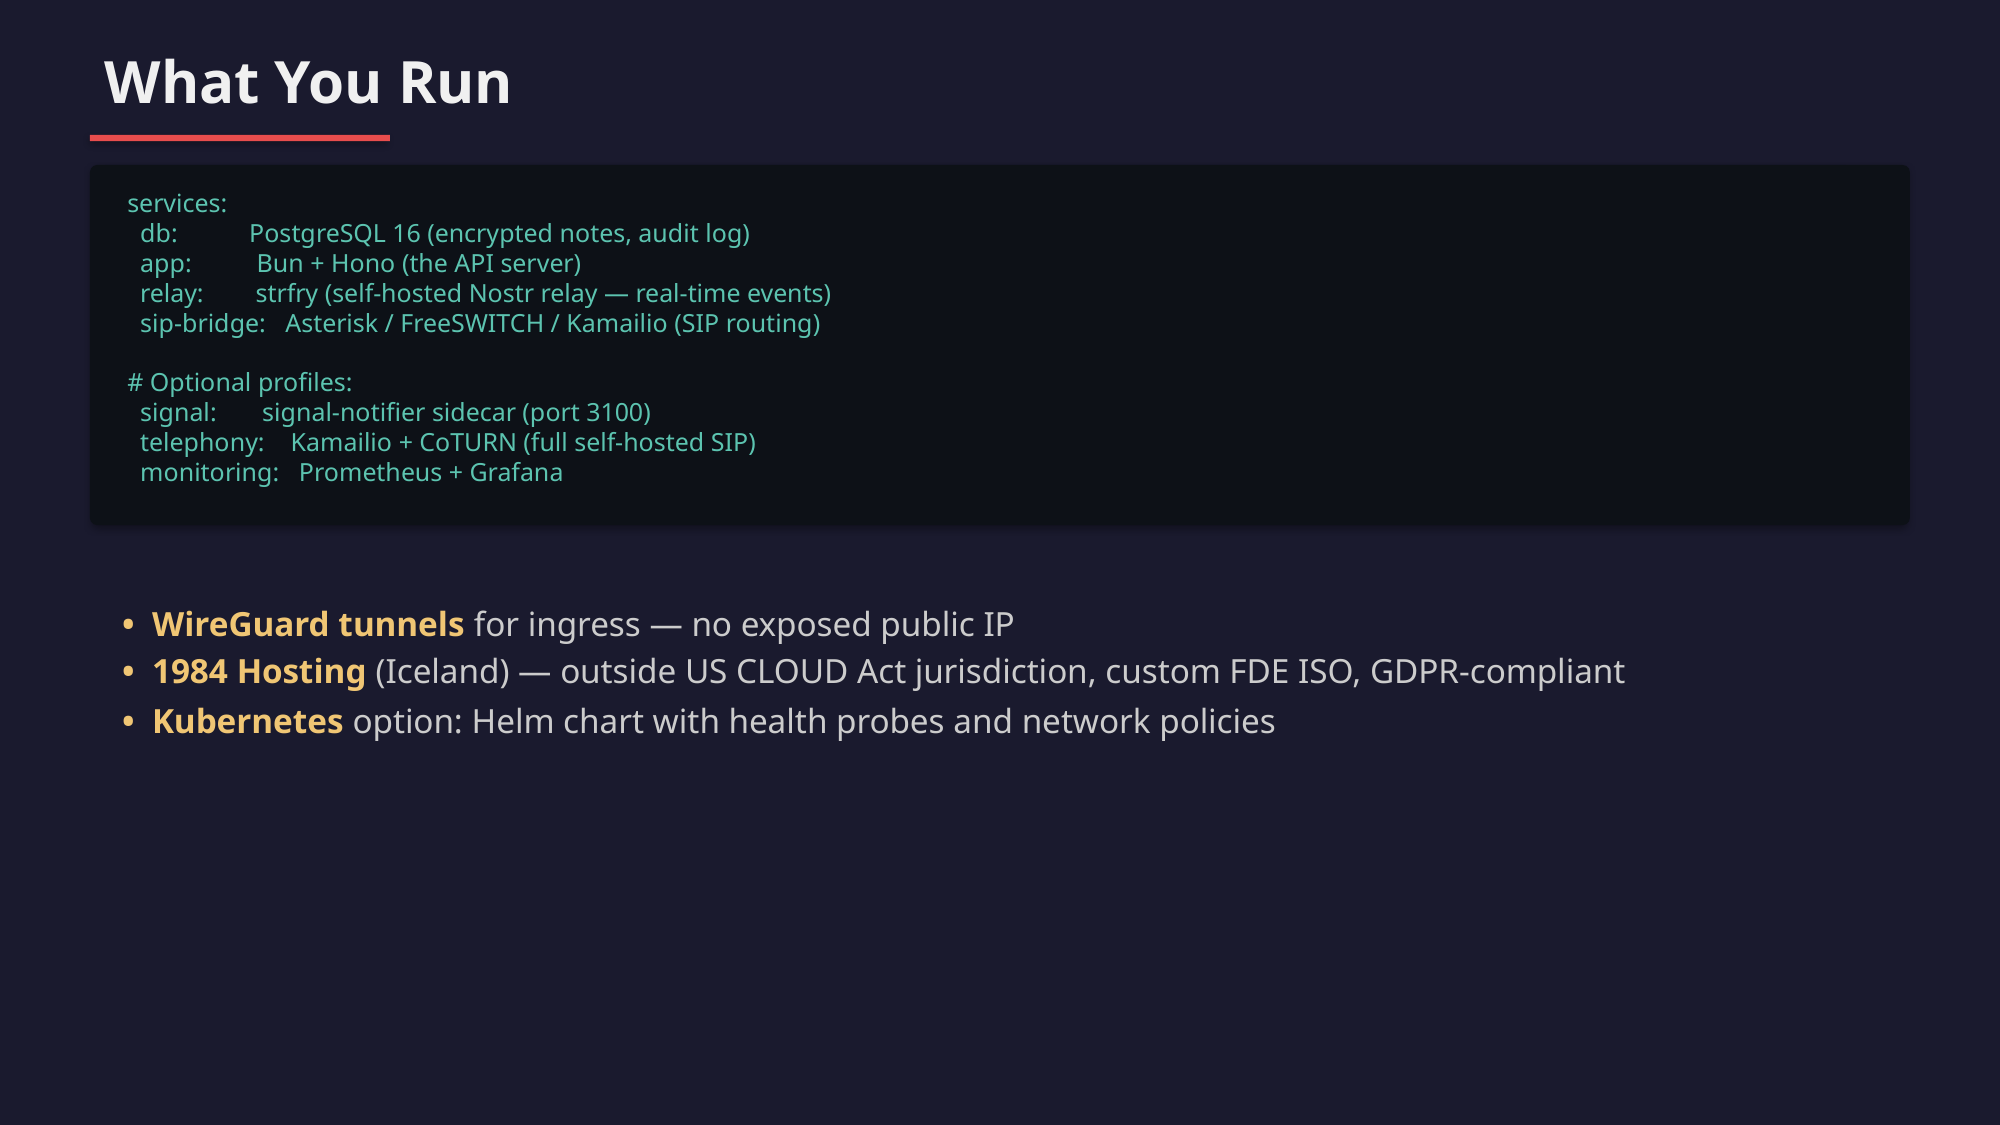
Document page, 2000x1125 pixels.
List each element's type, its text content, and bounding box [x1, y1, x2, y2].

text_box services: db: PostgreSQL 16 (encrypted notes, audit log) app: Bun + Hono (the API server) relay: strfry (self-hosted Nostr relay — real-time events) sip-bridge: Asterisk / FreeSWITCH / Kamailio (SIP routing) # Optional profiles: signal: signal-notifier sidecar (port 3100) telephony: Kamailio + CoTURN (full self-hosted SIP) monitoring: Prometheus + Grafana [112, 179, 1888, 495]
text_box [89, 134, 390, 142]
text_box [89, 164, 1910, 526]
text_box What You Run [89, 37, 1910, 123]
text_box • WireGuard tunnels for ingress — no exposed public IP • 1984 Hosting (Iceland) — outside US CLOUD Act jurisdiction, custom FDE ISO, GDPR-compliant • Kubernetes option: Helm chart with health probes and network policies [89, 596, 1910, 748]
